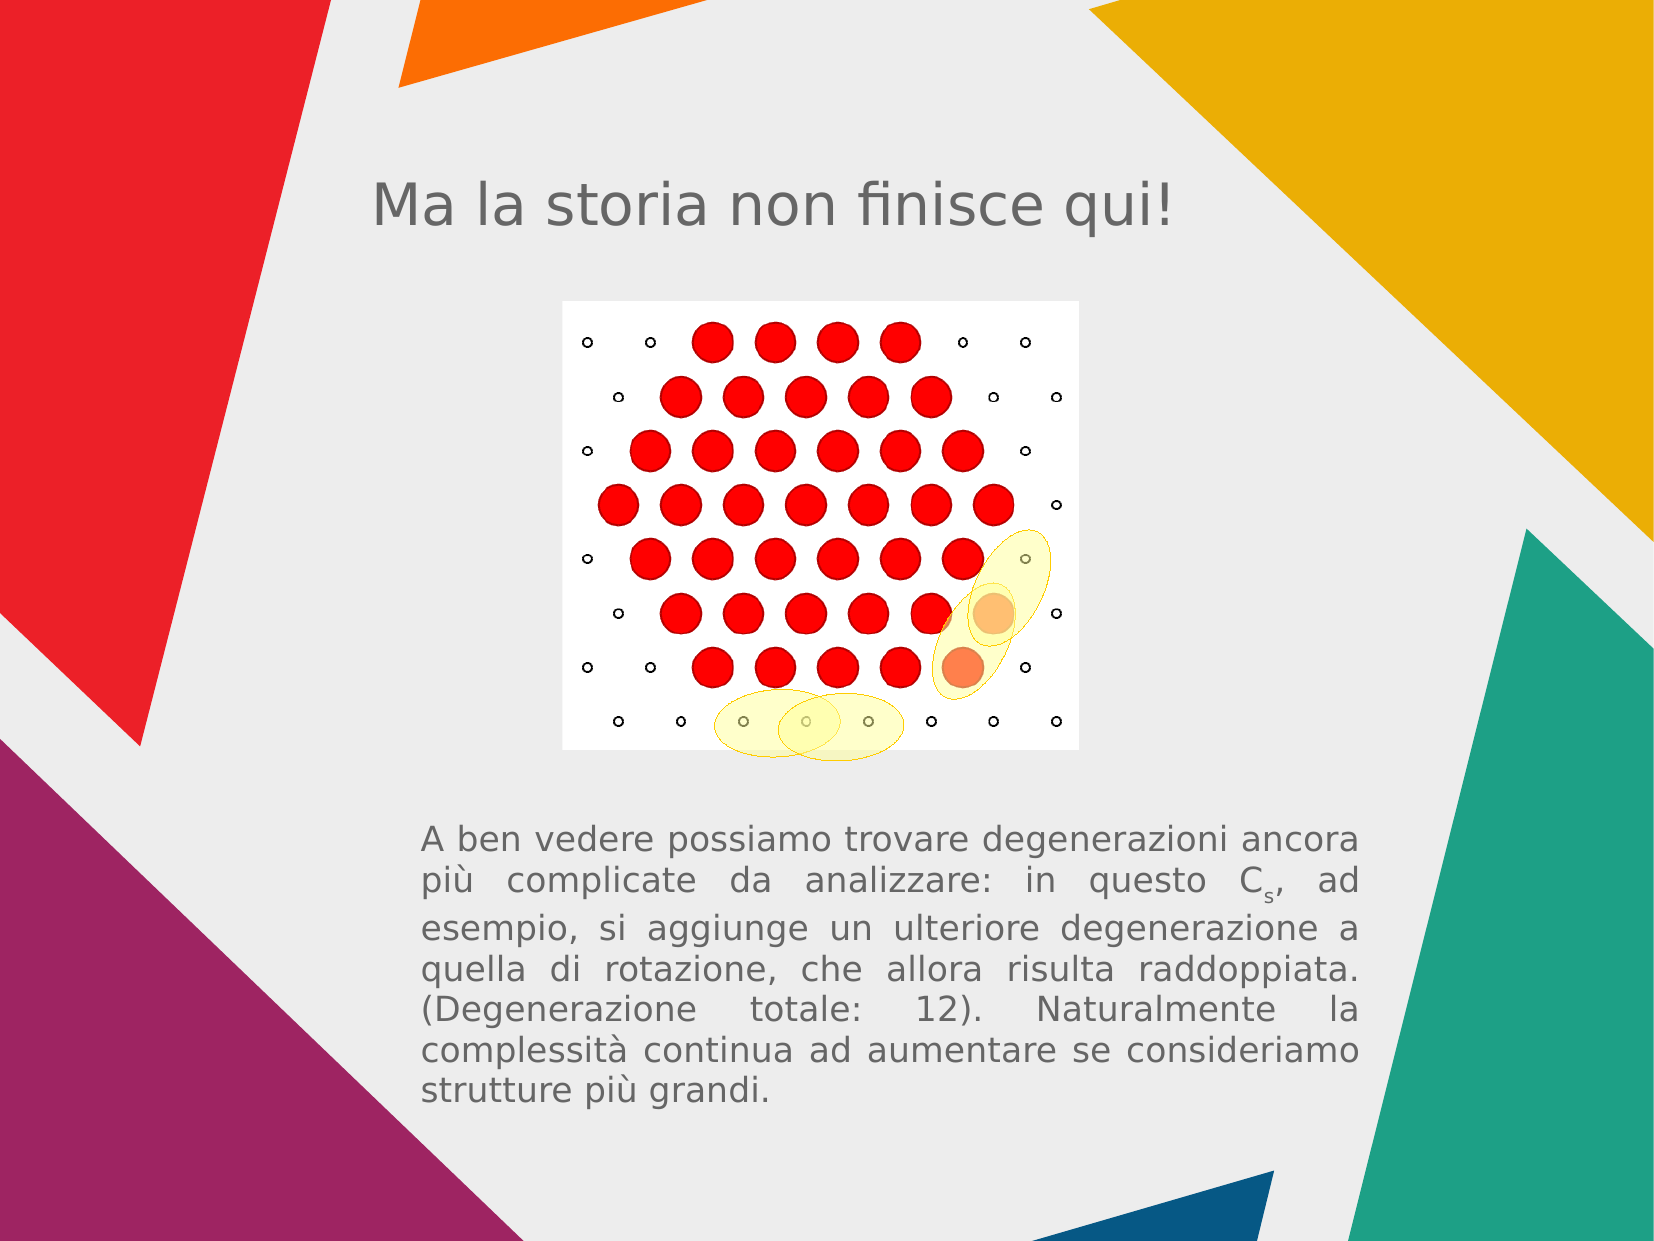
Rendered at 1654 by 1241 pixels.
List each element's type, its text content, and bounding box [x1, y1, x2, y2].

text_box [714, 689, 904, 761]
text_box [932, 529, 1051, 700]
picture [562, 301, 1079, 750]
list A ben vedere possiamo trovare degenerazioni ancora più complicate da analizzare: in questo Cs, ad esempio, si aggiunge un ulteriore degenerazione a quella di rotazione, che allora risulta raddoppiata. (Degenerazione totale: 12). Naturalmente la complessità continua ad aumentare se consideriamo strutture più grandi. [375, 819, 1361, 1115]
list Ma la storia non finisce qui! [321, 171, 1235, 294]
